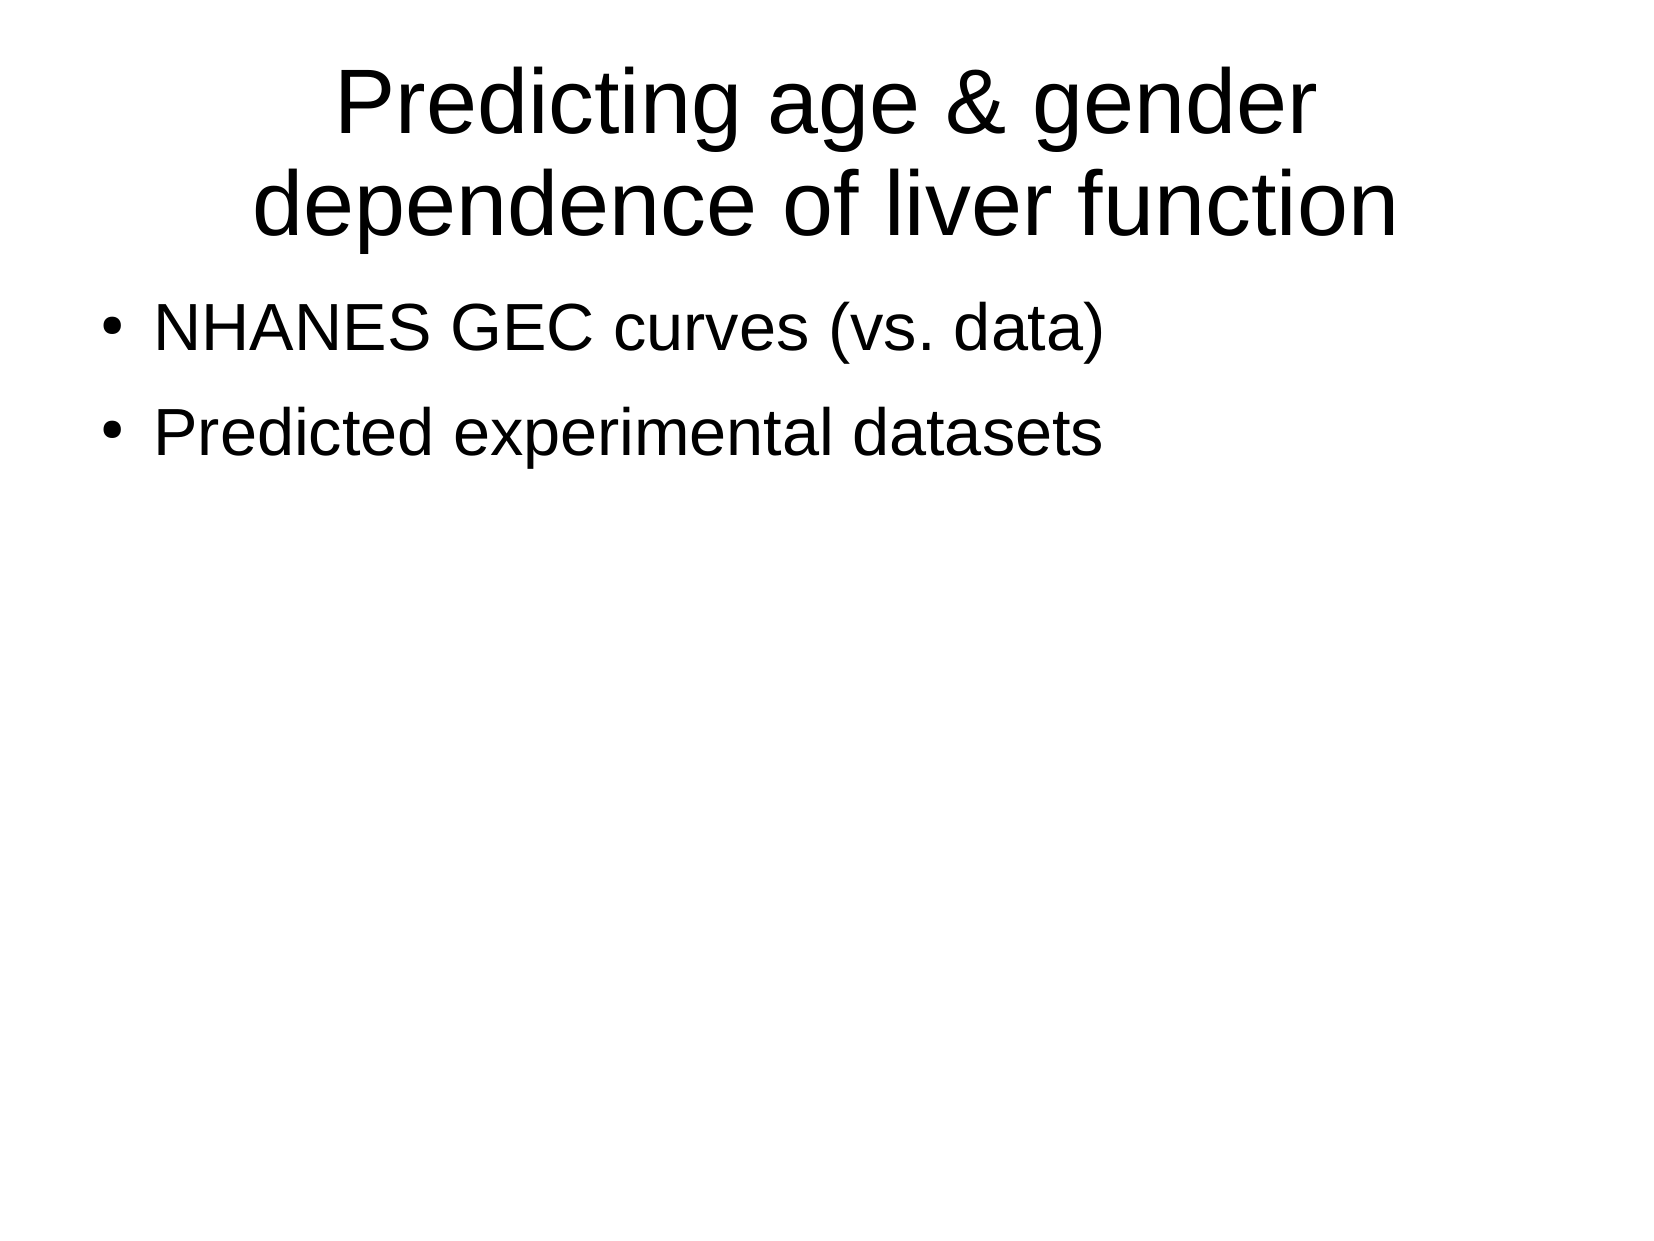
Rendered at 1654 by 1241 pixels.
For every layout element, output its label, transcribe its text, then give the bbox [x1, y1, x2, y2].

title Predicting age & gender dependence of liver function [82, 49, 1571, 257]
list NHANES GEC curves (vs. data) Predicted experimental datasets [82, 290, 1571, 1010]
